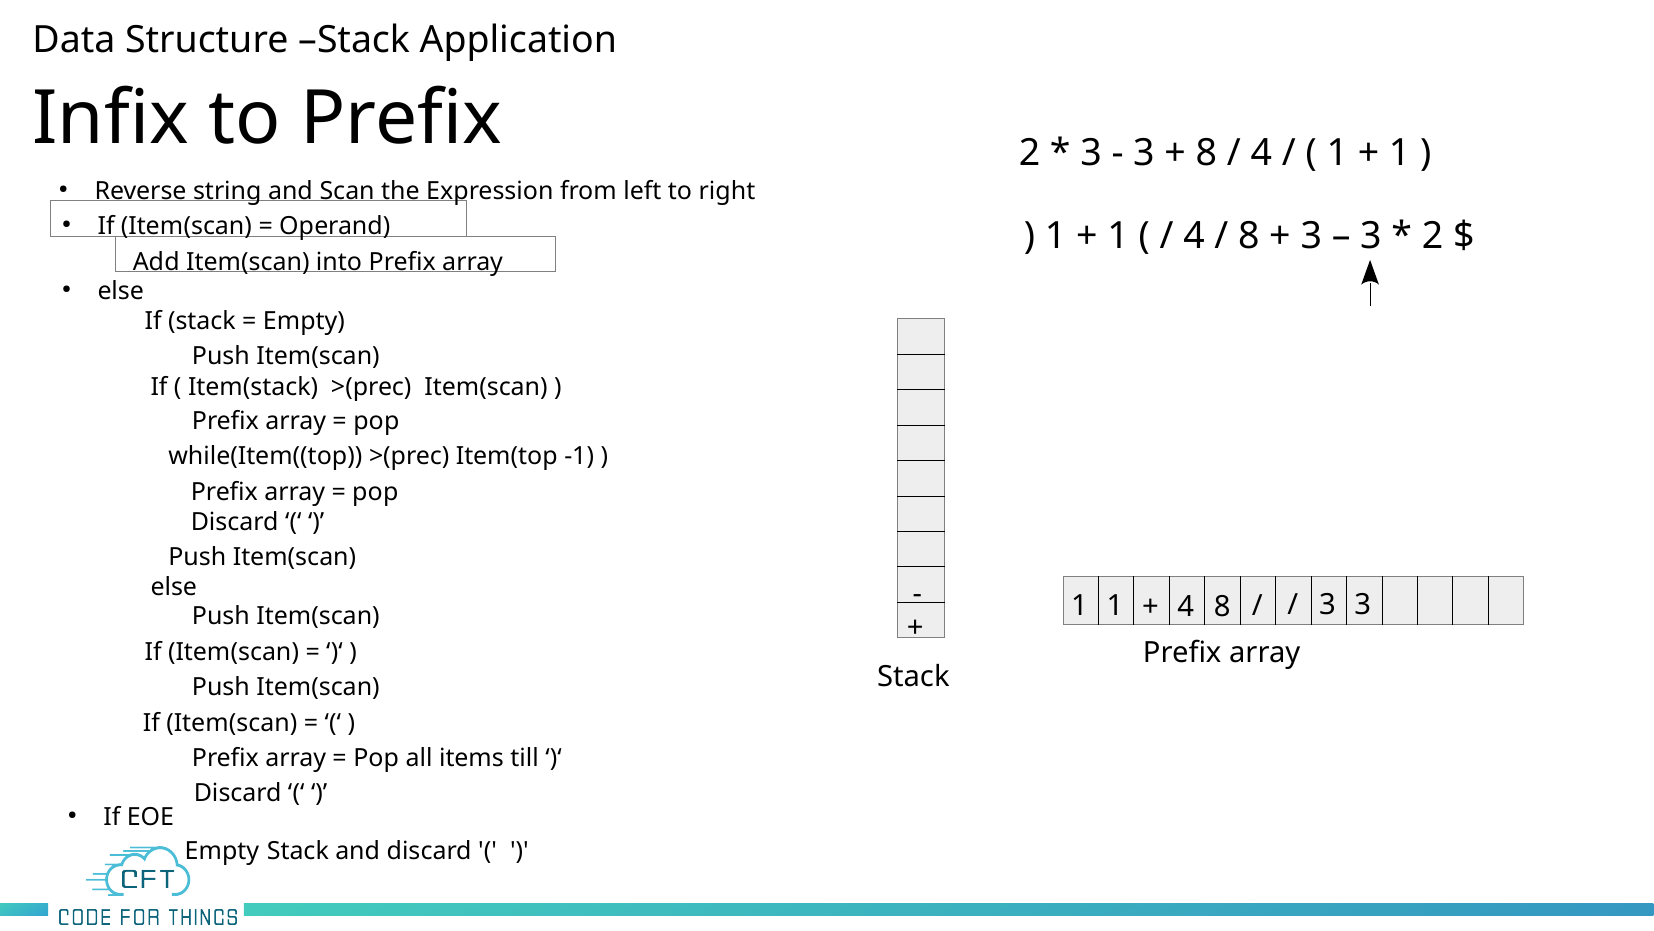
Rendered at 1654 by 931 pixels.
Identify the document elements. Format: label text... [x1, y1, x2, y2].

text_box [897, 461, 945, 496]
text_box + [892, 598, 947, 649]
text_box If ( Item(stack) >(prec) Item(scan) ) [100, 360, 632, 406]
text_box 8 [1198, 577, 1237, 627]
text_box Push Item(scan) [141, 590, 414, 625]
text_box [897, 318, 945, 354]
text_box Push Item(scan) [141, 330, 473, 390]
text_box while(Item((top)) >(prec) Item(top -1) ) [118, 430, 762, 489]
text_box Prefix array = pop [141, 395, 498, 430]
text_box Prefix array = pop [140, 466, 442, 526]
text_box [897, 355, 945, 389]
text_box [897, 497, 945, 531]
text_box [897, 390, 945, 425]
text_box 4 [1162, 577, 1198, 627]
text_box If (Item(scan) = ‘)‘ ) [94, 625, 508, 671]
text_box ) 1 + 1 ( / 4 / 8 + 3 – 3 * 2 $ [973, 200, 1577, 260]
text_box Reverse string and Scan the Expression from left to right [44, 165, 960, 225]
text_box 3 [1353, 576, 1388, 626]
text_box [897, 426, 945, 460]
text_box Push Item(scan) [141, 661, 473, 706]
text_box If (Item(scan) = ‘(‘ ) [92, 696, 449, 756]
text_box Empty Stack and discard '(' ')' [134, 820, 656, 880]
text_box Discard ‘(‘ ‘)’ [140, 496, 376, 531]
text_box else [100, 561, 243, 621]
text_box else [47, 265, 213, 325]
text_box / [1237, 577, 1282, 627]
text_box [1388, 576, 1417, 625]
text_box If (Item(scan) = Operand) [47, 200, 491, 260]
text_box [1453, 576, 1488, 625]
text_box Push Item(scan) [118, 531, 390, 576]
text_box If (stack = Empty) [94, 295, 449, 355]
text_box 2 * 3 - 3 + 8 / 4 / ( 1 + 1 ) [968, 118, 1554, 178]
text_box [1489, 576, 1524, 625]
picture [59, 846, 237, 925]
text_box / [1272, 576, 1304, 626]
text_box If EOE [53, 791, 201, 836]
text_box [897, 532, 945, 566]
text_box 3 [1304, 576, 1353, 626]
text_box Prefix array = Pop all items till ‘)‘ [141, 732, 685, 792]
text_box Add Item(scan) into Prefix array [82, 236, 780, 286]
text_box Stack [862, 647, 973, 697]
text_box Discard ‘(‘ ‘)’ [143, 767, 475, 812]
text_box [1418, 576, 1452, 625]
text_box 1 [1091, 577, 1127, 627]
text_box + [1127, 577, 1162, 627]
text_box 1 [1056, 577, 1091, 627]
text_box Prefix array [1128, 626, 1341, 674]
text_box - [897, 565, 943, 598]
title Data Structure –Stack Application Infix to Prefix [32, 12, 1536, 166]
